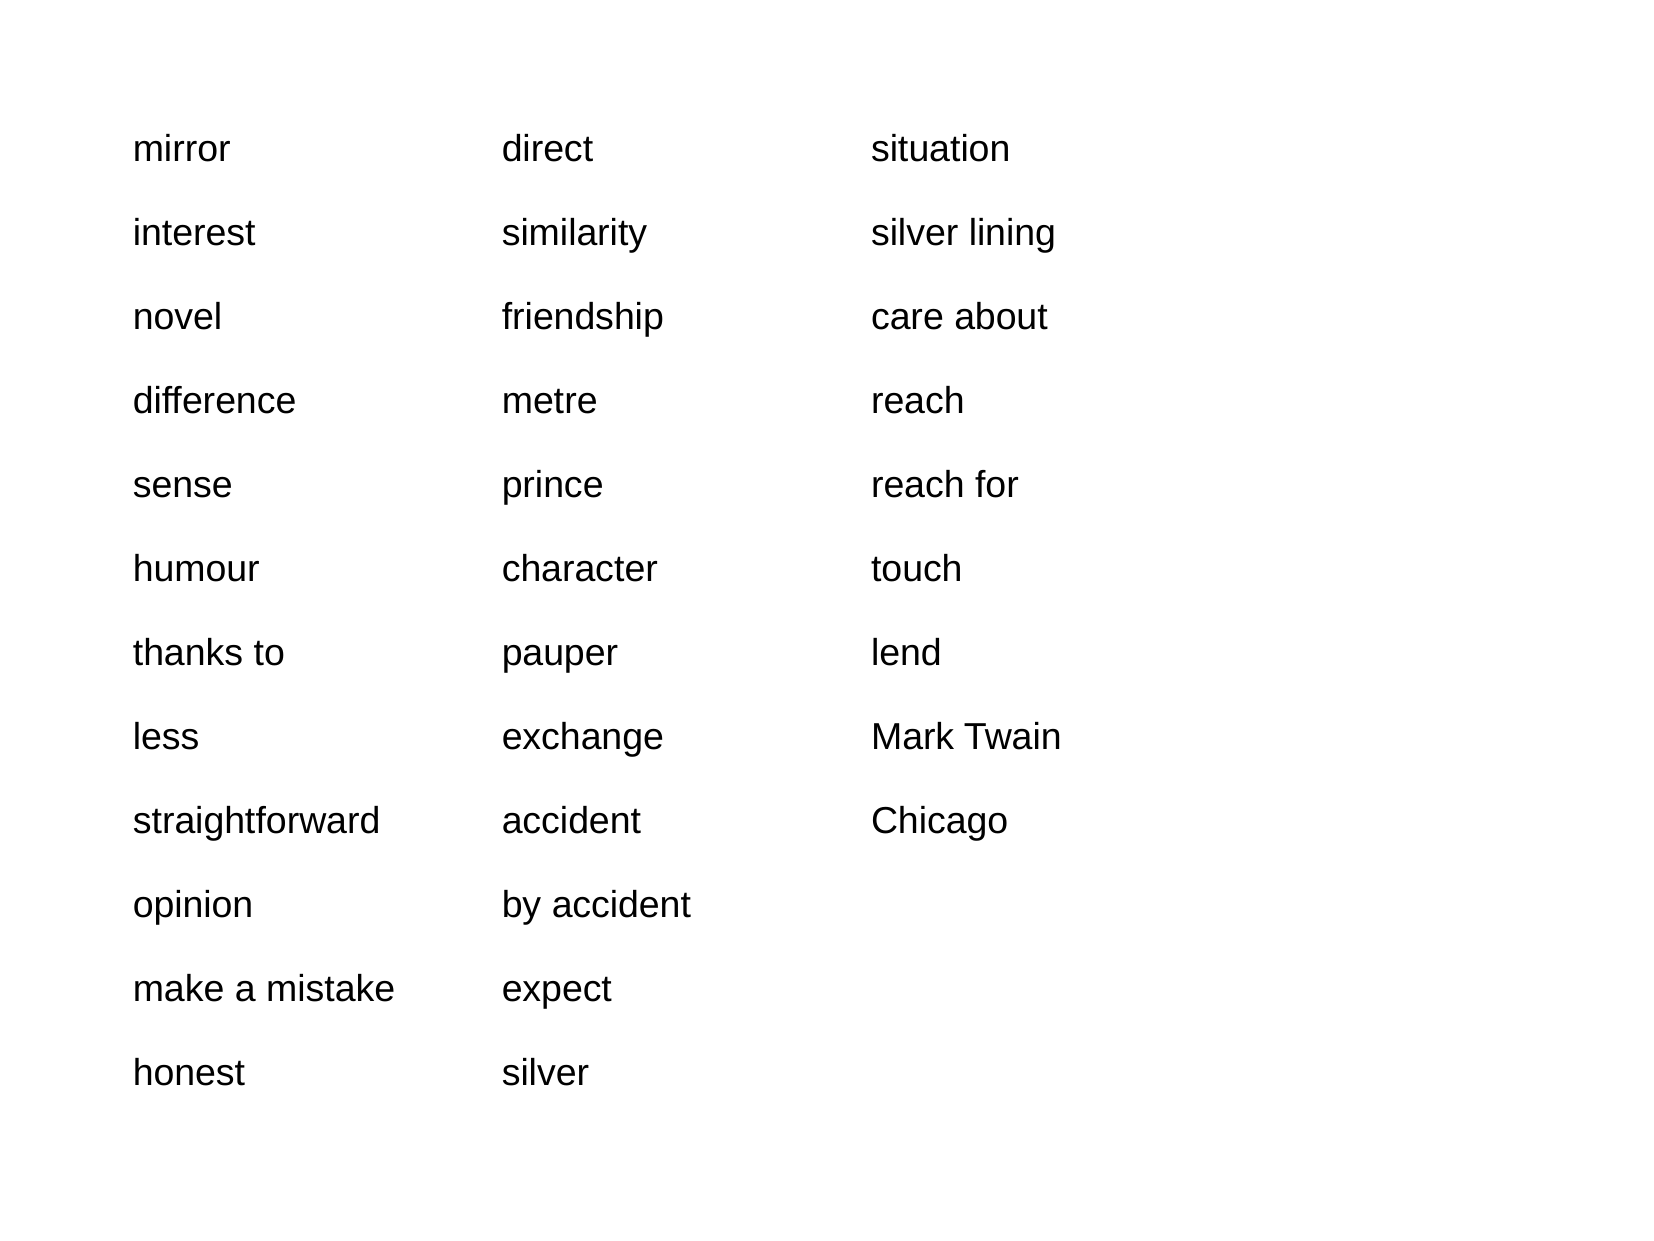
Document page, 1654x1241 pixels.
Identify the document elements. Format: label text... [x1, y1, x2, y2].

text_box mirror direct situation interest similarity silver lining novel friendship care about difference metre reach sense prince reach for humour character touch thanks to pauper lend less exchange Mark Twain straightforward accident Chicago opinion by accident make a mistake expect honest silver [118, 120, 1536, 1152]
